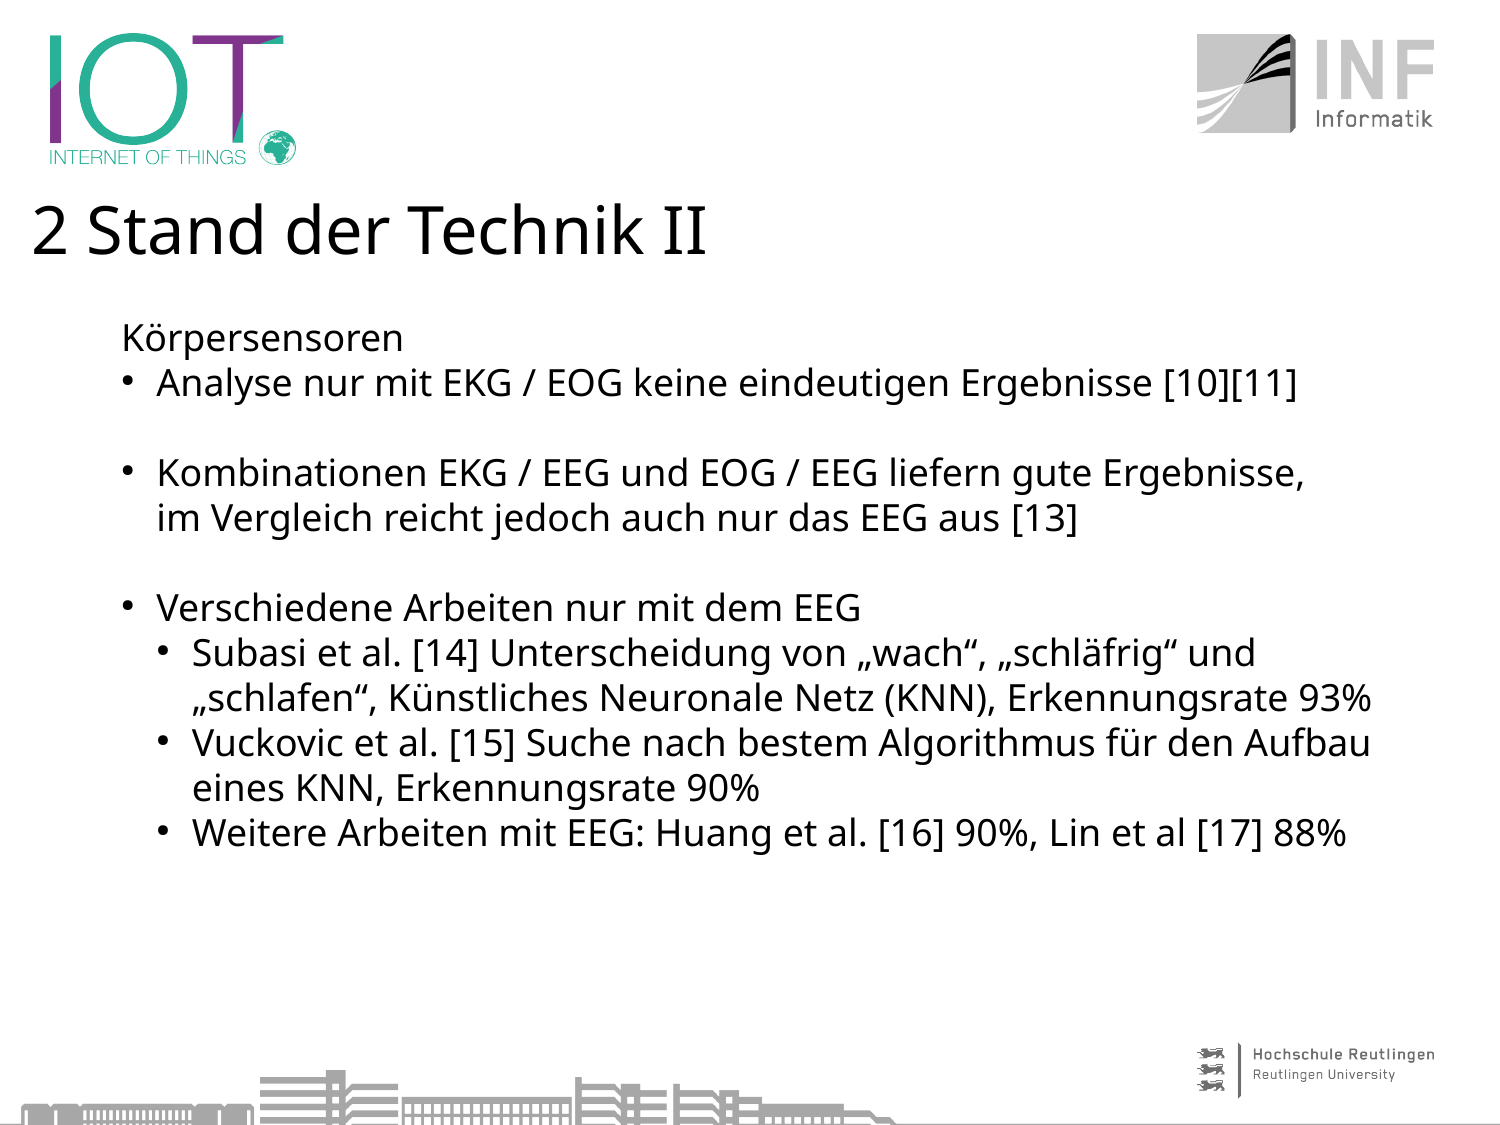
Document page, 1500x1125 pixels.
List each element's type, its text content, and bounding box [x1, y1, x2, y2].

picture [1197, 34, 1434, 133]
text_box 2 Stand der Technik II [16, 180, 1464, 284]
text_box Körpersensoren Analyse nur mit EKG / EOG keine eindeutigen Ergebnisse [10][11] Kombinationen EKG / EEG und EOG / EEG liefern gute Ergebnisse, im Vergleich reicht jedoch auch nur das EEG aus [13] Verschiedene Arbeiten nur mit dem EEG Subasi et al. [14] Unterscheidung von „wach“, „schläfrig“ und „schlafen“, Künstliches Neuronale Netz (KNN), Erkennungsrate 93% Vuckovic et al. [15] Suche nach bestem Algorithmus für den Aufbau eines KNN, Erkennungsrate 90% Weitere Arbeiten mit EEG: Huang et al. [16] 90%, Lin et al [17] 88% [106, 307, 1394, 700]
picture [50, 33, 296, 165]
picture [0, 1042, 1500, 1125]
